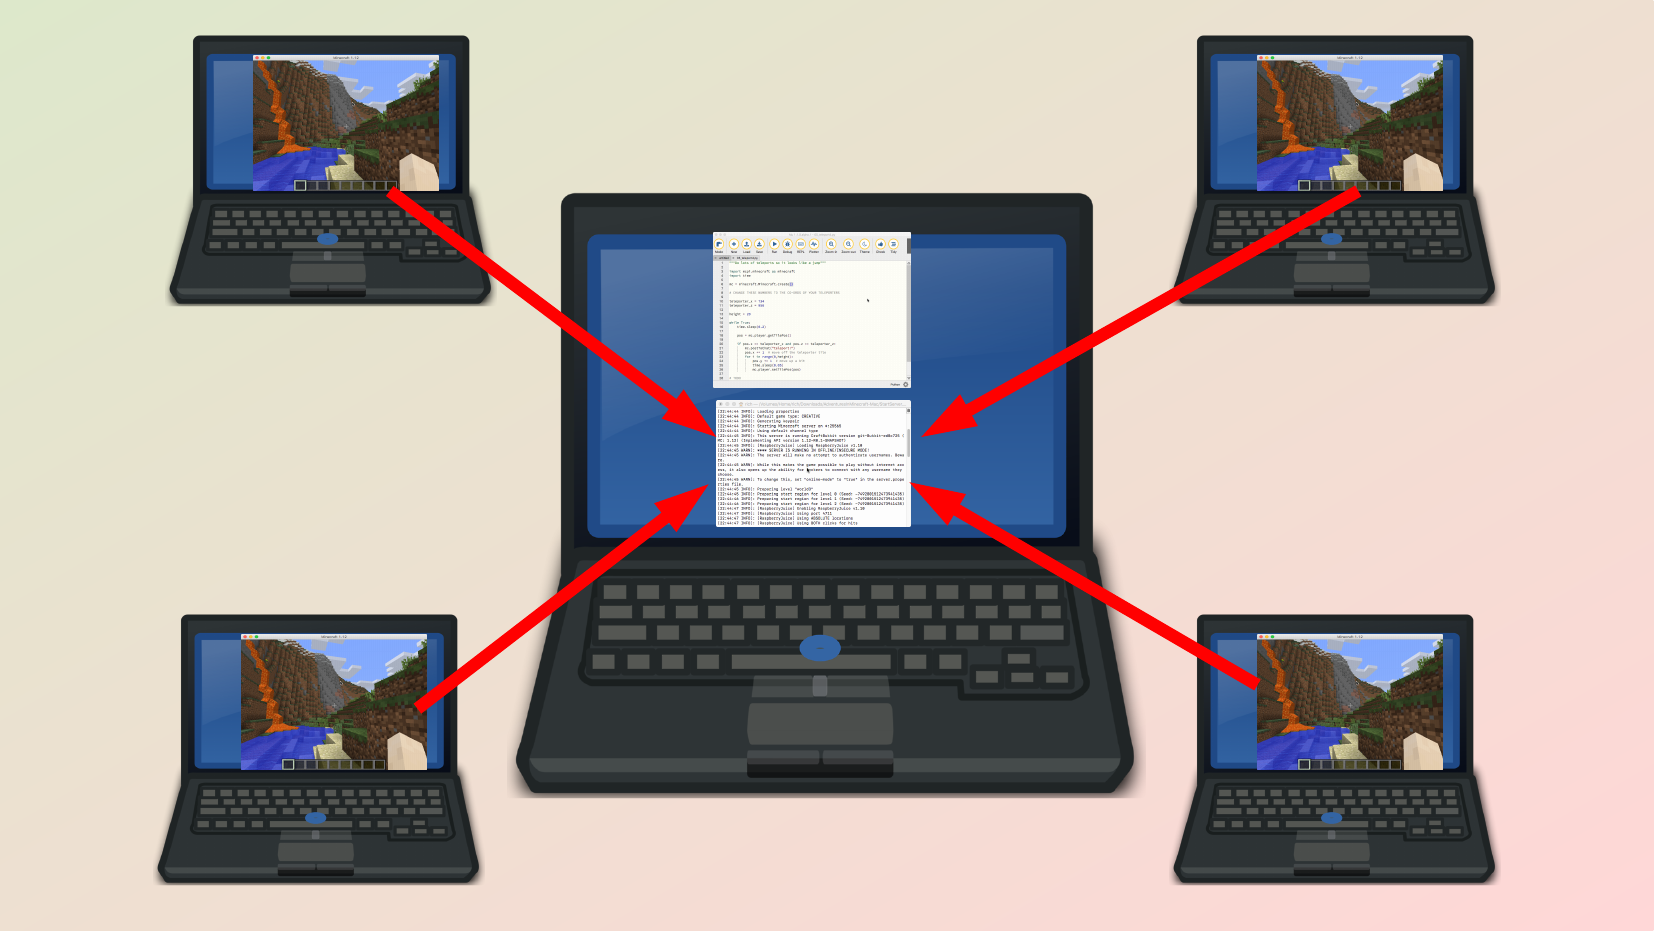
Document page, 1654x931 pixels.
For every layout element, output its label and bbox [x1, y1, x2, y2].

picture [1169, 602, 1501, 898]
picture [153, 602, 485, 898]
picture [507, 165, 1146, 827]
picture [1169, 23, 1501, 319]
picture [165, 23, 497, 319]
